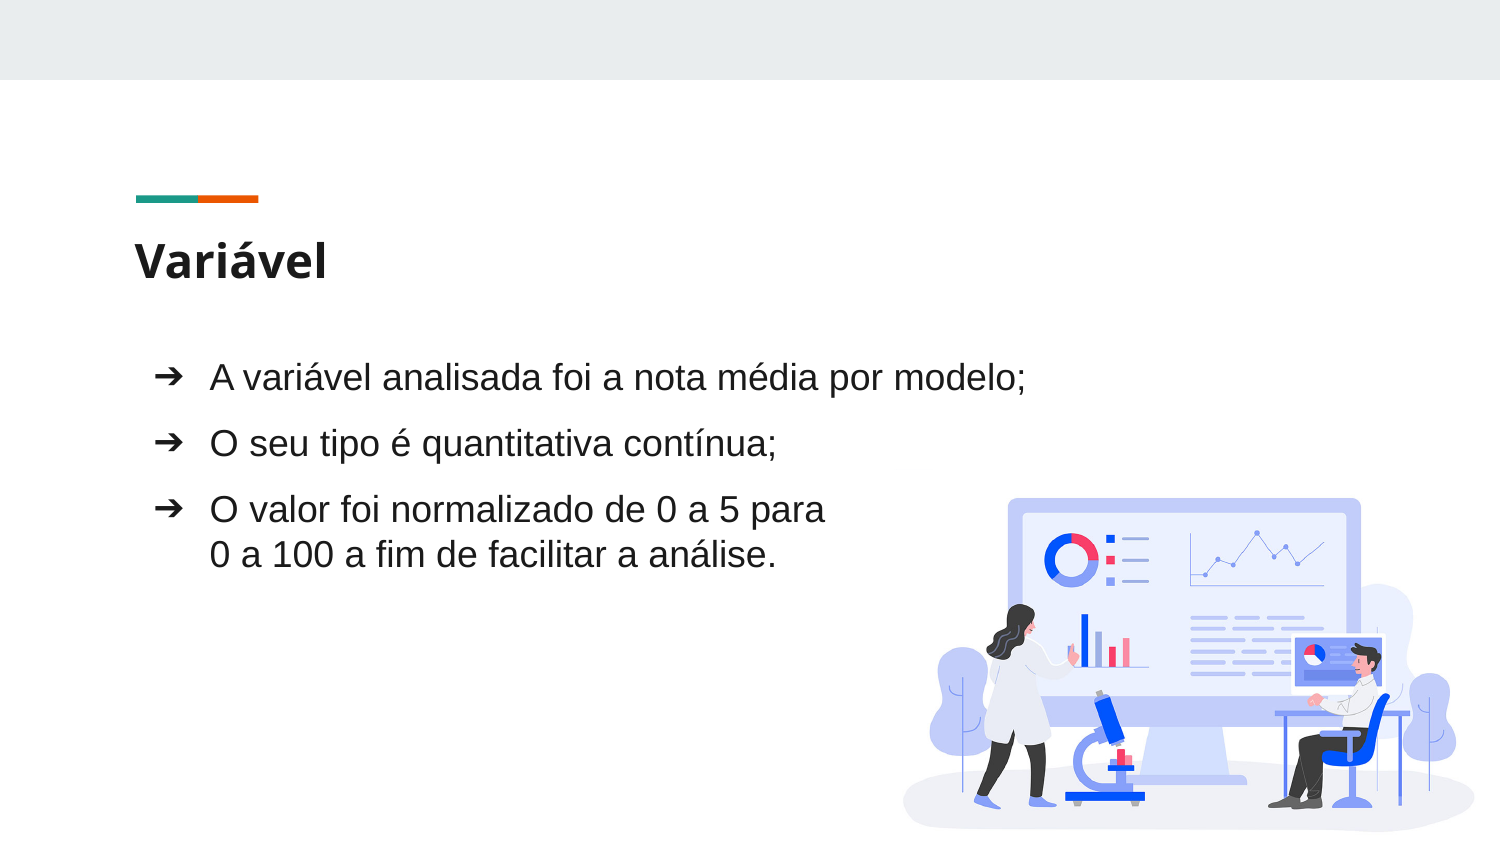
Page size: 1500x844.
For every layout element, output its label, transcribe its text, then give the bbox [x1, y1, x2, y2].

picture [877, 469, 1500, 844]
title Variável [119, 216, 1381, 305]
text_box A variável analisada foi a nota média por modelo; O seu tipo é quantitativa contínua; O valor foi normalizado de 0 a 5 para 0 a 100 a fim de facilitar a análise. [119, 338, 1183, 626]
